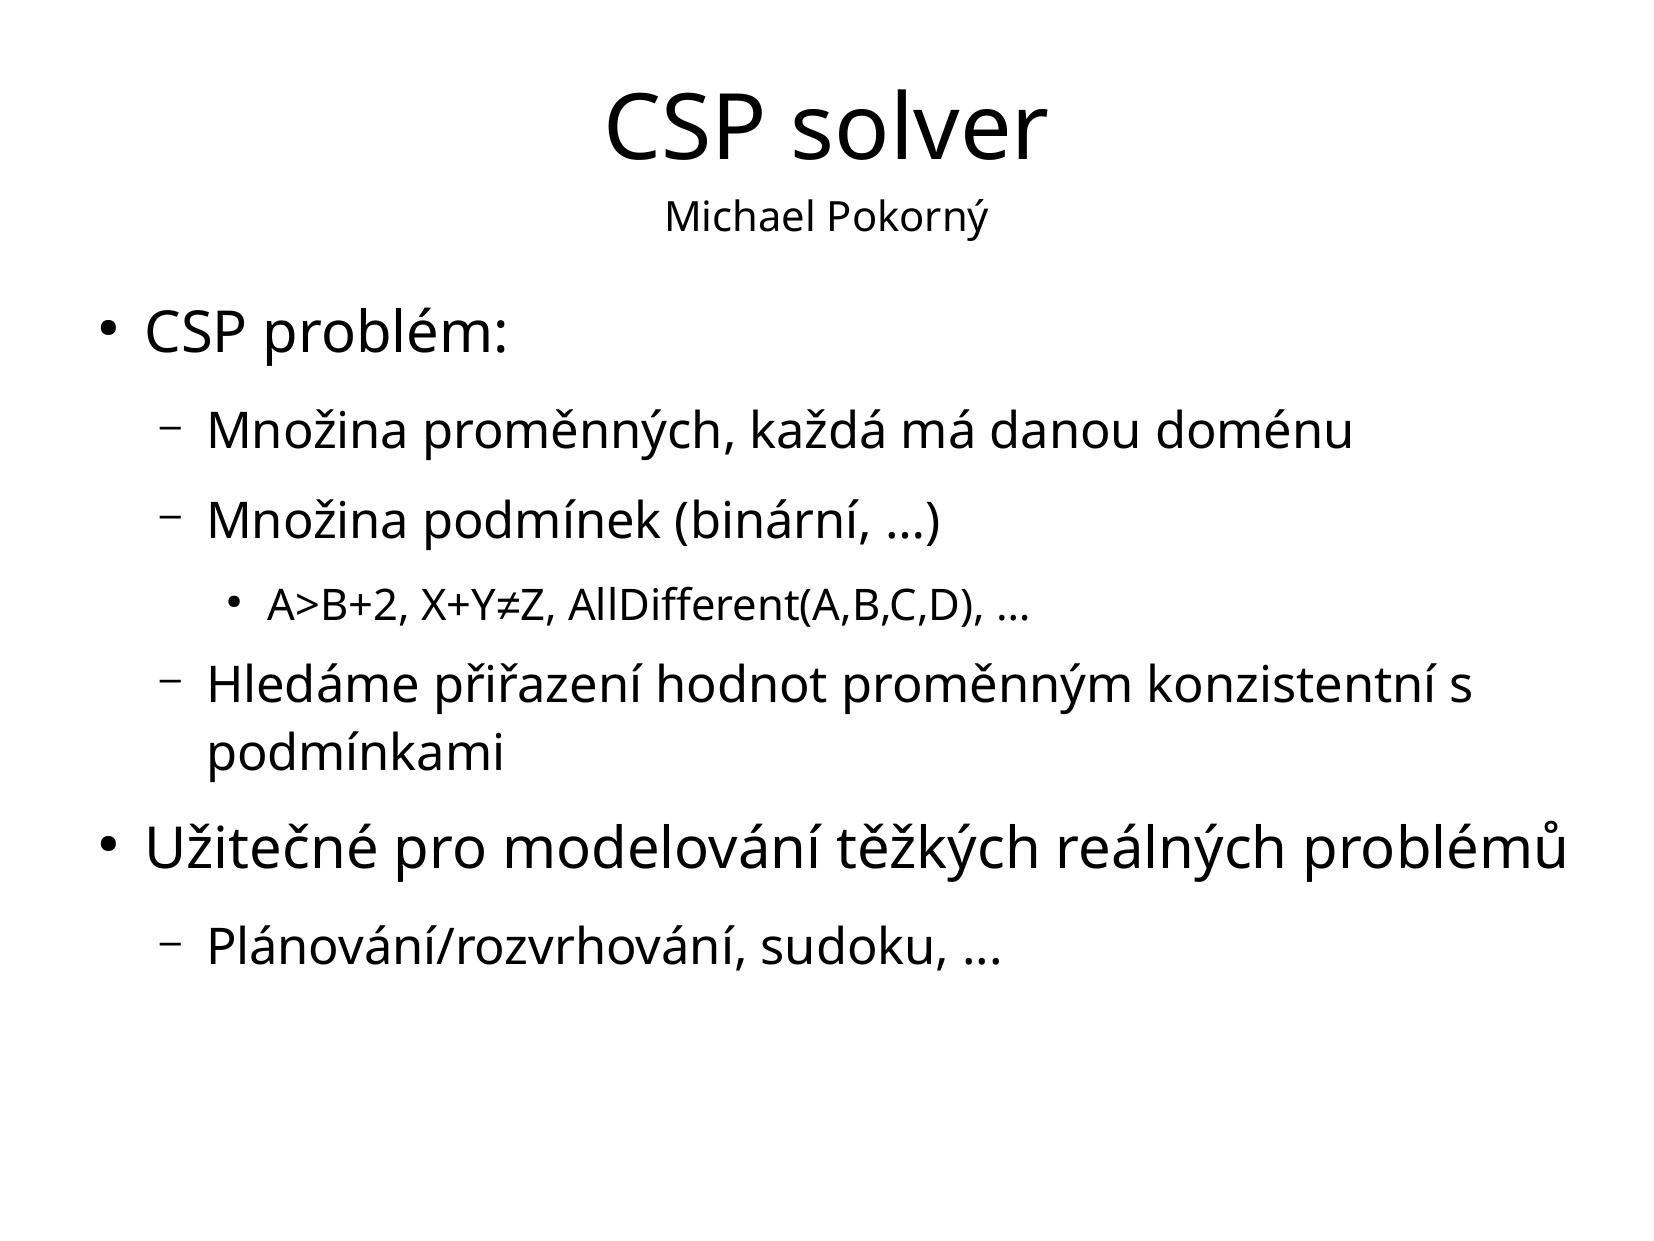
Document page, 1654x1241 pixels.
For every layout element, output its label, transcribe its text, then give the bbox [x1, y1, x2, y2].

title CSP solver Michael Pokorný [82, 49, 1571, 257]
list CSP problém: Množina proměnných, každá má danou doménu Množina podmínek (binární, …) A>B+2, X+Y≠Z, AllDifferent(A,B,C,D), … Hledáme přiřazení hodnot proměnným konzistentní s podmínkami Užitečné pro modelování těžkých reálných problémů Plánování/rozvrhování, sudoku, ... [82, 290, 1571, 1010]
